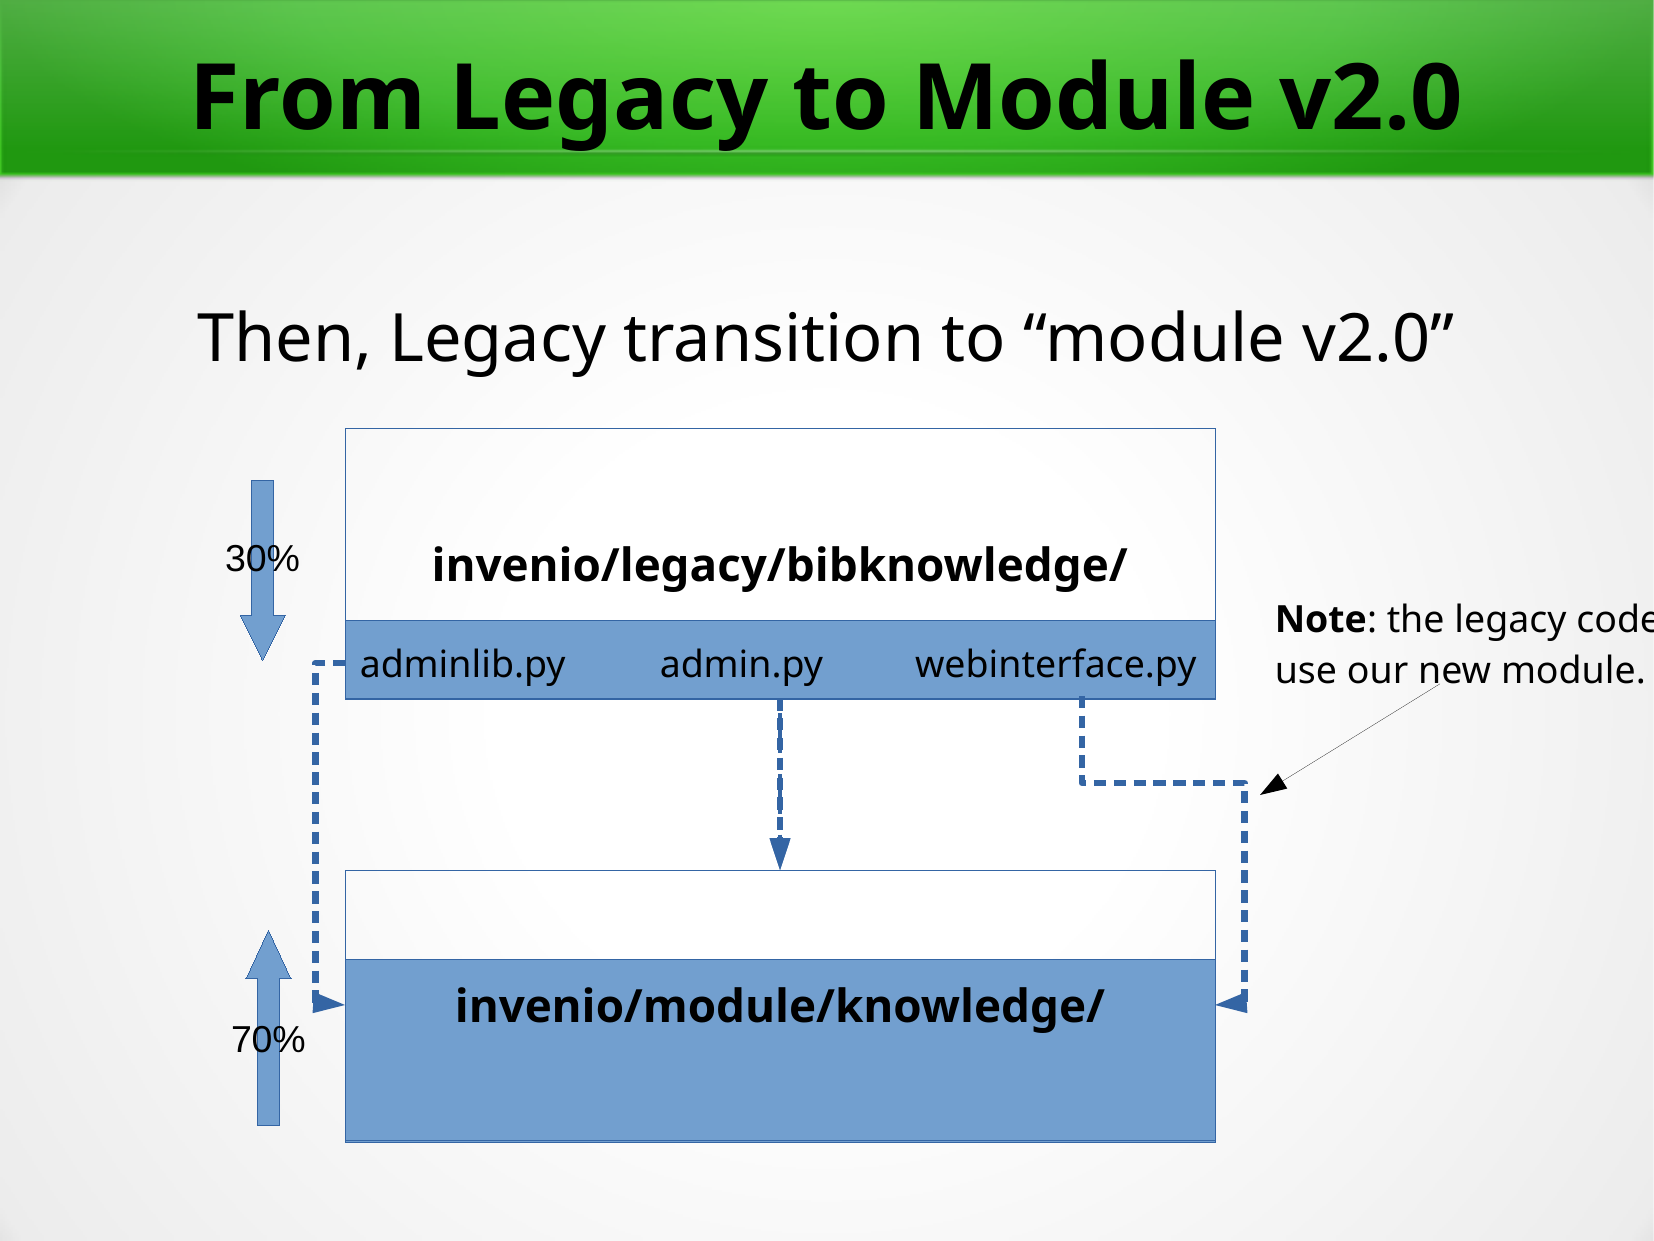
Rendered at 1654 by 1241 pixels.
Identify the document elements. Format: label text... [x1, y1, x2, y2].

text_box 30% [251, 548, 261, 569]
text_box 70% [257, 1029, 267, 1050]
text_box webinterface.py [900, 630, 1260, 694]
picture [0, 0, 1654, 1241]
list Then, Legacy transition to “module v2.0” [82, 290, 1571, 1010]
text_box adminlib.py [345, 630, 582, 694]
text_box admin.py [645, 630, 838, 694]
text_box 70% [245, 930, 292, 1126]
title From Legacy to Module v2.0 [82, 0, 1571, 198]
text_box Note: the legacy code use our new module. [1260, 585, 1654, 701]
text_box 30% [240, 480, 286, 661]
text_box invenio/module/knowledge/ [345, 870, 1216, 1141]
text_box invenio/legacy/bibknowledge/ [345, 428, 1216, 699]
